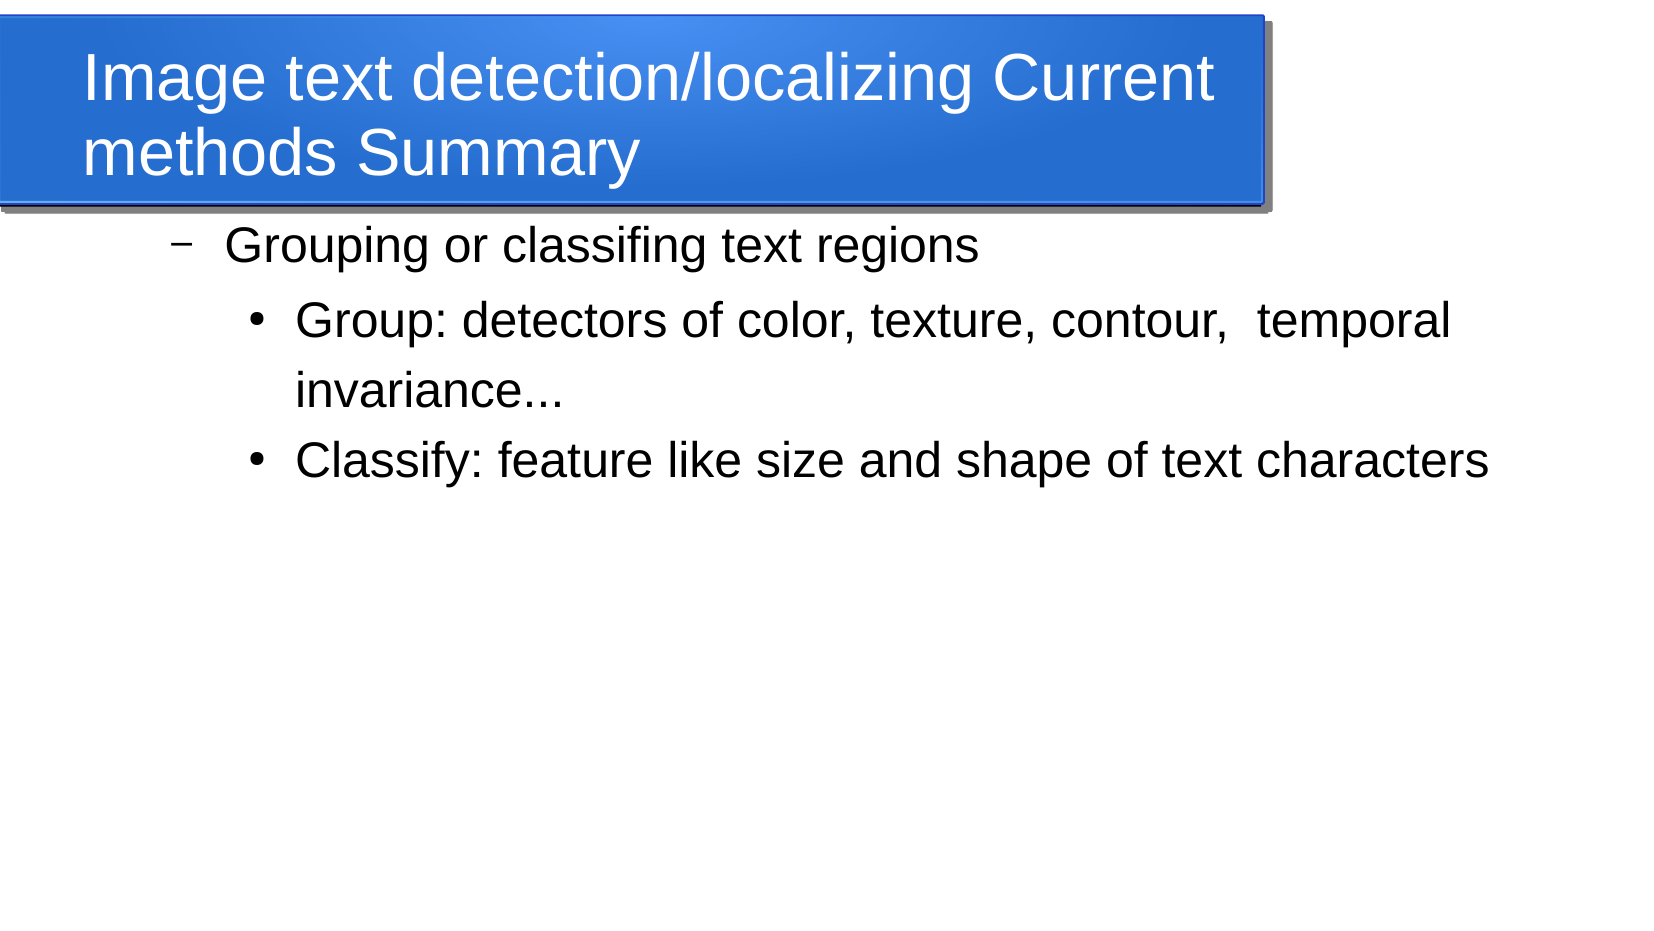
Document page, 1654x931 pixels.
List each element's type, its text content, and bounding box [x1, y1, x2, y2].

title Image text detection/localizing Current methods Summary [82, 37, 1250, 193]
list Grouping or classifing text regions Group: detectors of color, texture, contour, temporal invariance... Classify: feature like size and shape of text characters [82, 217, 1538, 758]
